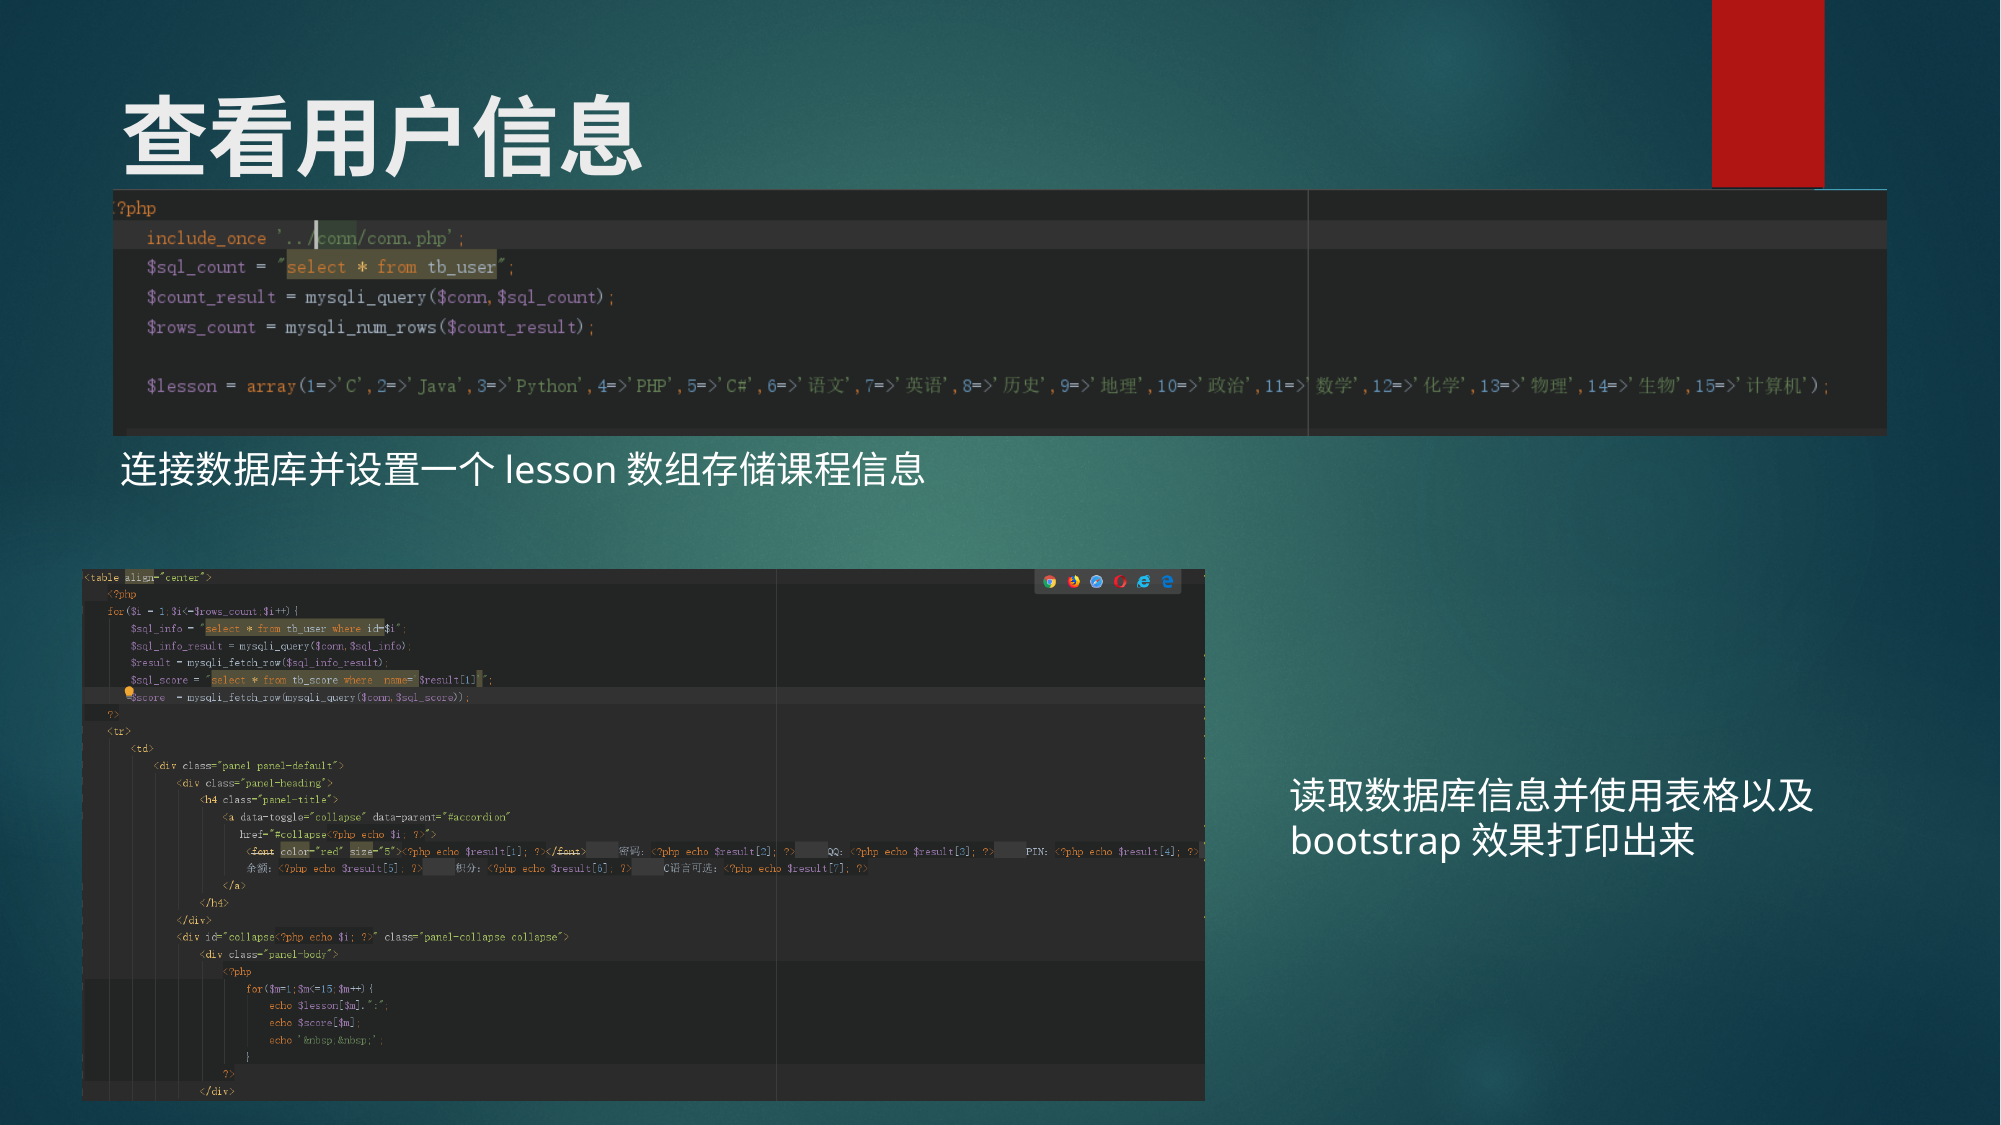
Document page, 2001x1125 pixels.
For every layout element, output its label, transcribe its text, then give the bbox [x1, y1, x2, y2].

title 查看用户信息 [106, 74, 1649, 304]
text_box 读取数据库信息并使用表格以及bootstrap效果打印出来 [1275, 764, 1898, 870]
text_box 连接数据库并设置一个lesson数组存储课程信息 [105, 438, 1353, 499]
picture [0, 0, 2001, 1125]
